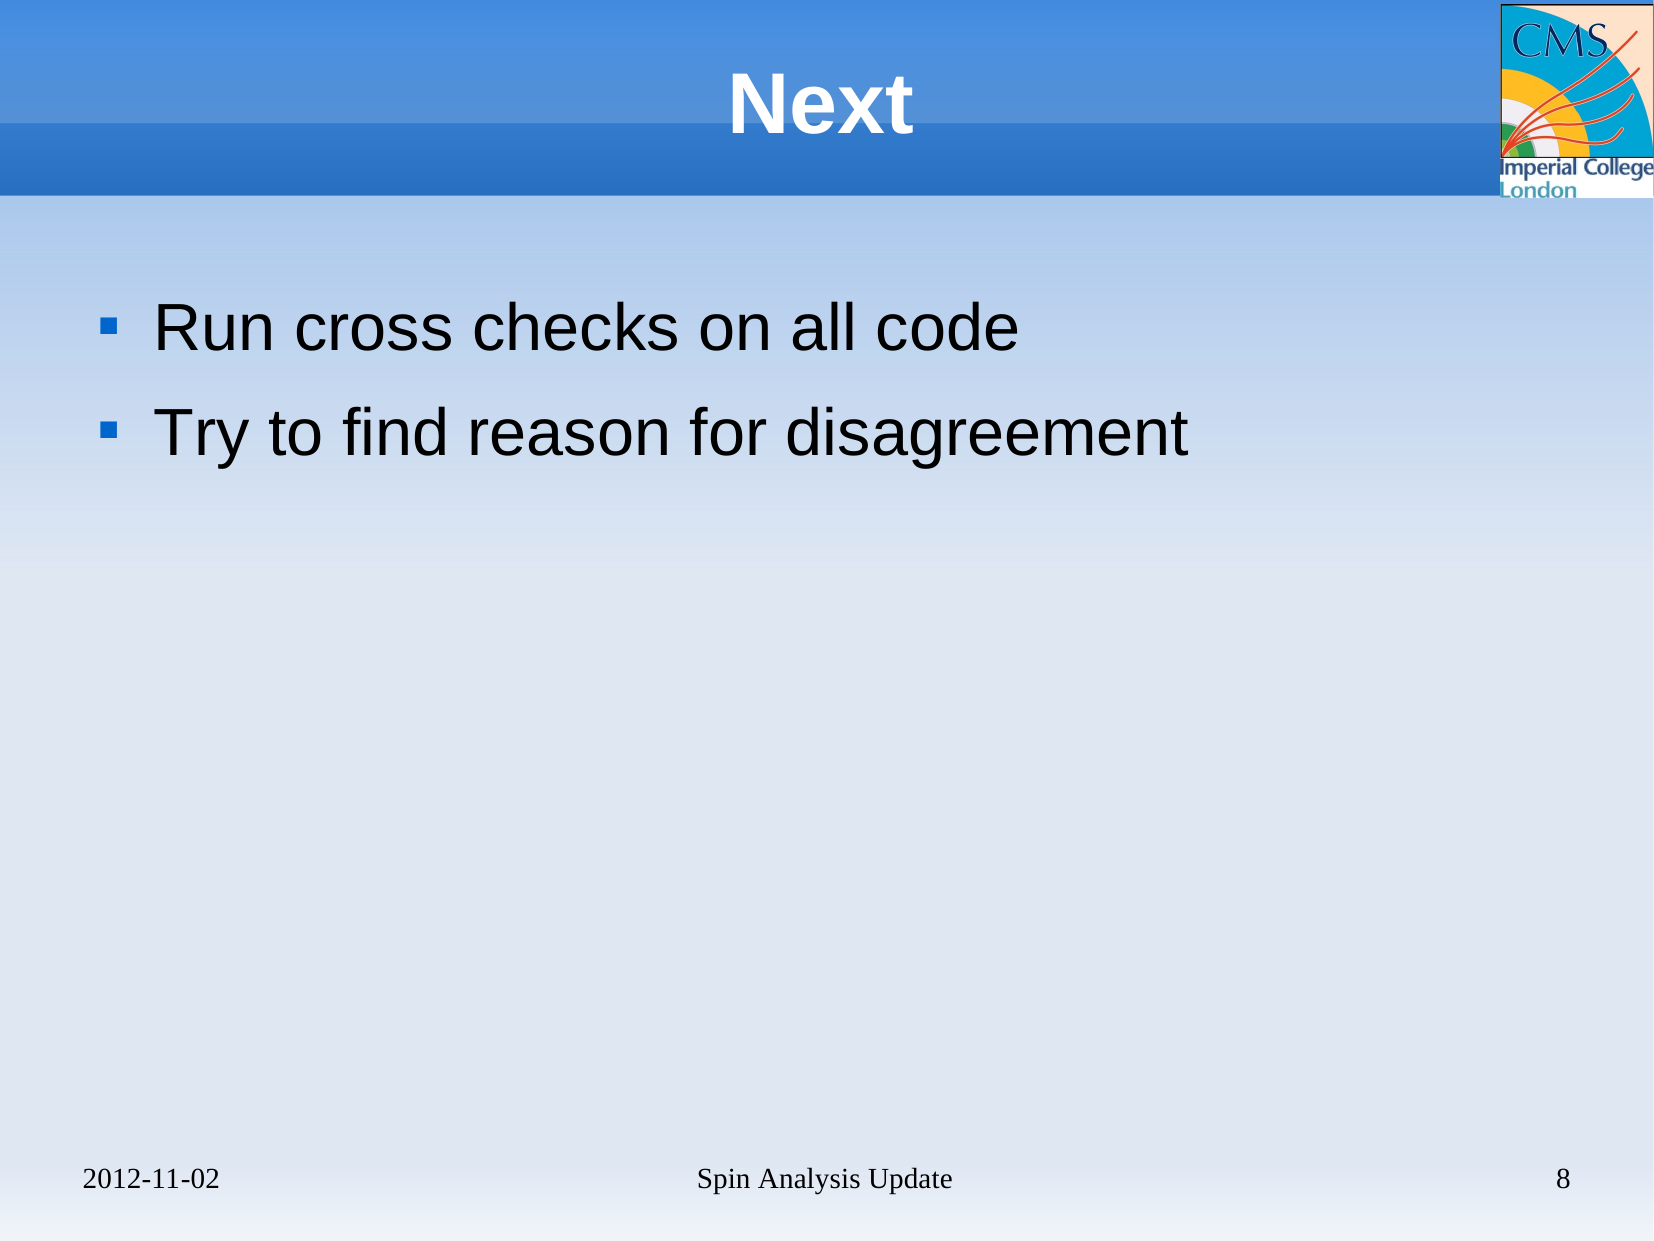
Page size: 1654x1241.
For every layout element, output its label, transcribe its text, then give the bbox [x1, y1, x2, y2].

title Next [76, 0, 1565, 208]
list Run cross checks on all code Try to find reason for disagreement [82, 290, 1571, 1109]
picture [0, 0, 1654, 1241]
